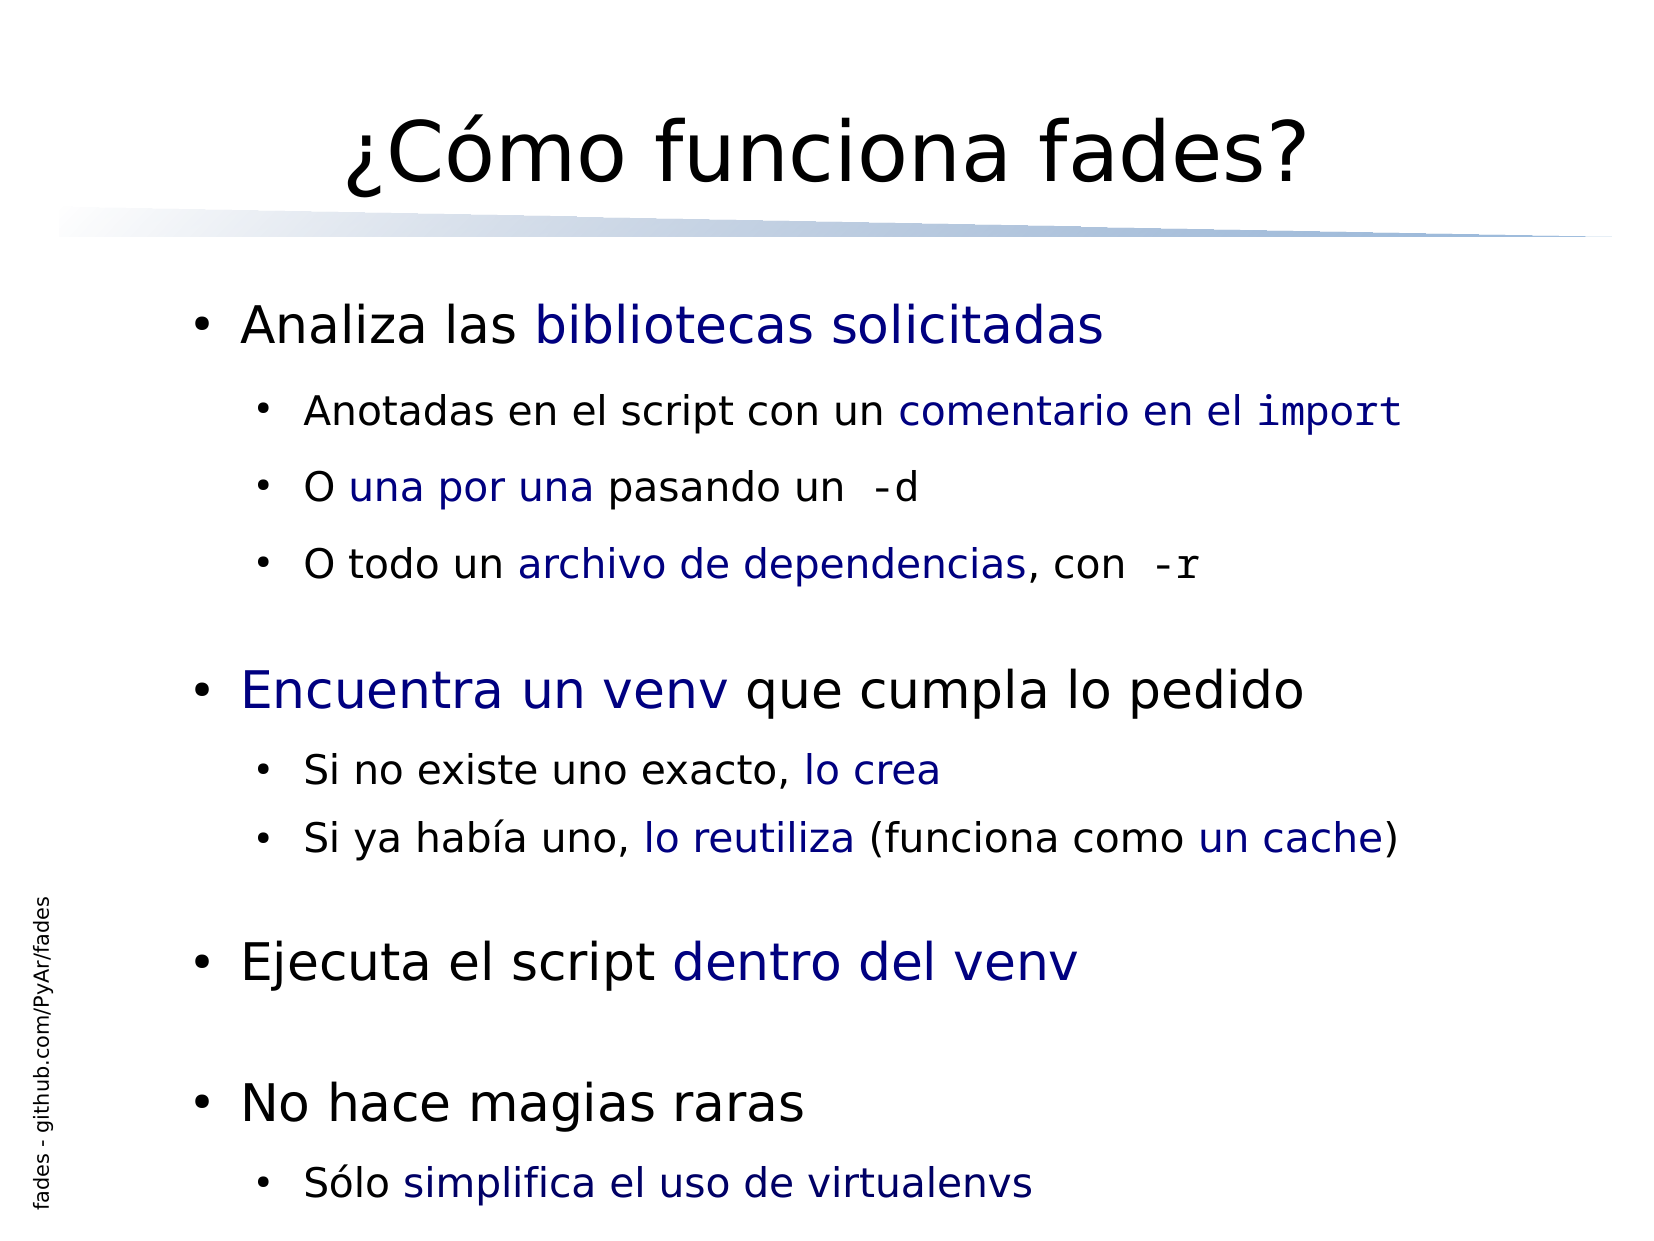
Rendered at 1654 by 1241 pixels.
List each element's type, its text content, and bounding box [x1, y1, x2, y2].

title ¿Cómo funciona fades? [82, 49, 1571, 257]
list Analiza las bibliotecas solicitadas Anotadas en el script con un comentario en el import O una por una pasando un -d O todo un archivo de dependencias, con -r Encuentra un venv que cumpla lo pedido Si no existe uno exacto, lo crea Si ya había uno, lo reutiliza (funciona como un cache) Ejecuta el script dentro del venv No hace magias raras Sólo simplifica el uso de virtualenvs [177, 295, 1571, 1211]
